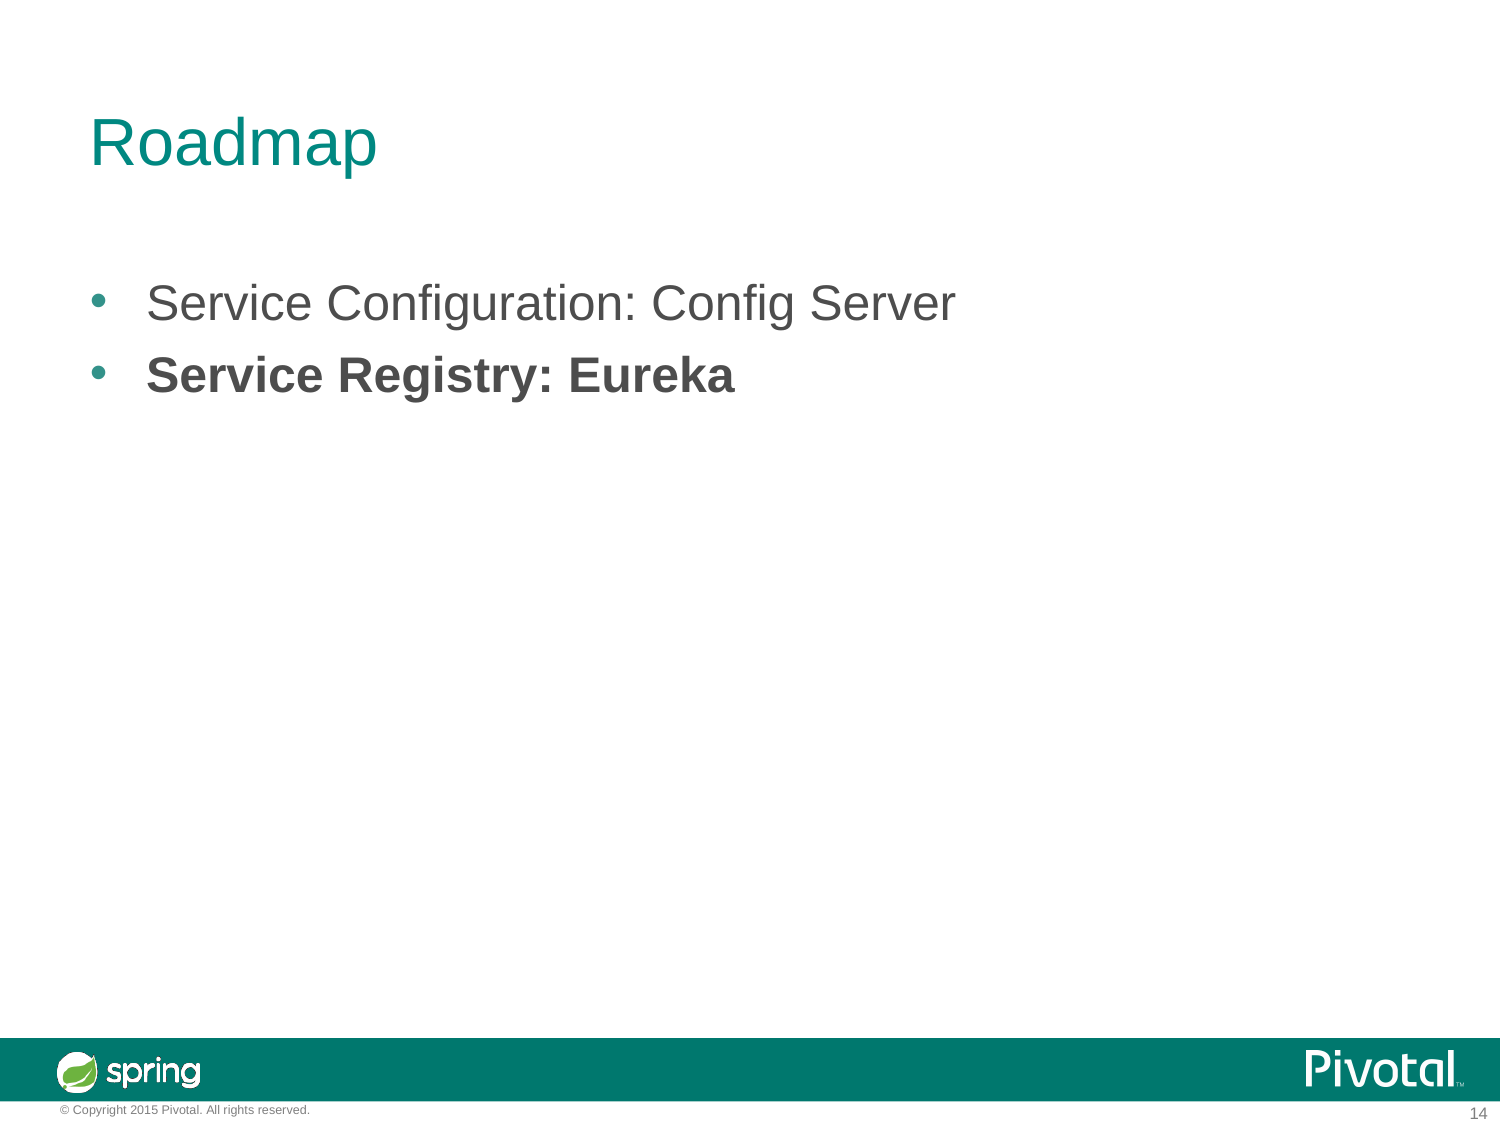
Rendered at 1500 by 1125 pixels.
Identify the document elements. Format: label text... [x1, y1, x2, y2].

picture [1306, 1050, 1464, 1087]
picture [32, 1041, 210, 1103]
list Service Configuration: Config Server Service Registry: Eureka [75, 262, 1426, 1005]
title Roadmap [75, 45, 1426, 233]
